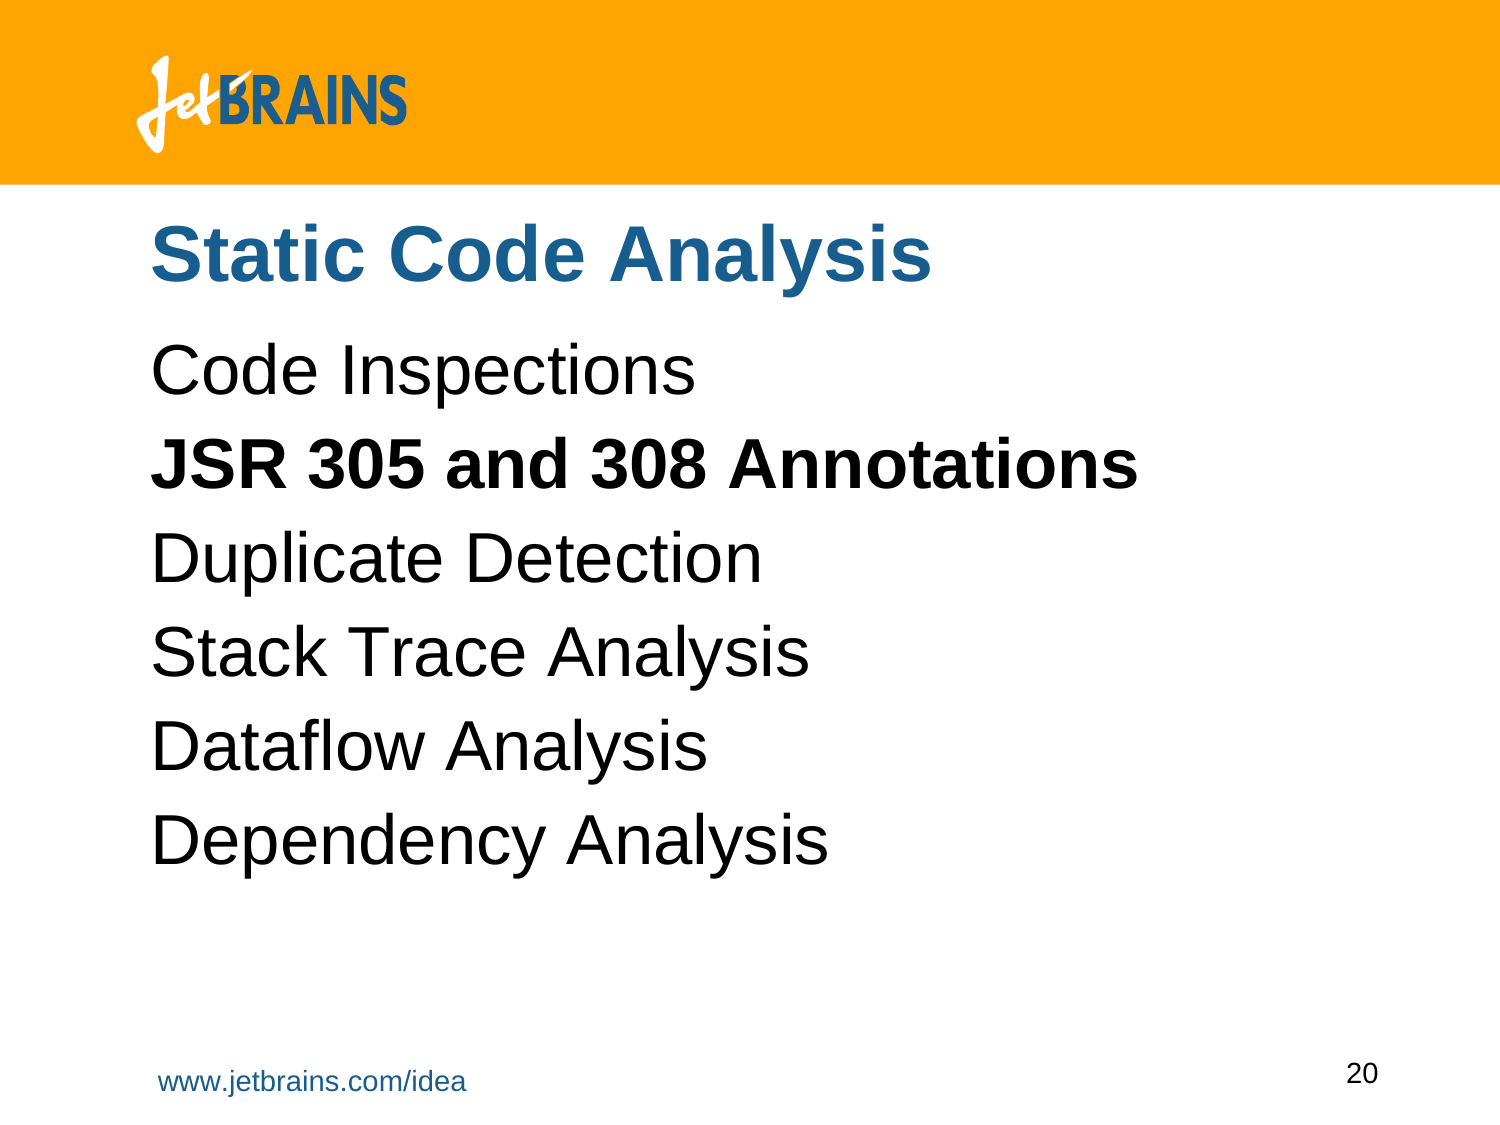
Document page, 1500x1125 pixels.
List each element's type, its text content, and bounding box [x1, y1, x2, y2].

list Code Inspections JSR 305 and 308 Annotations Duplicate Detection Stack Trace Analysis Dataflow Analysis Dependency Analysis [135, 326, 1377, 1051]
title Static Code Analysis [135, 194, 1377, 305]
